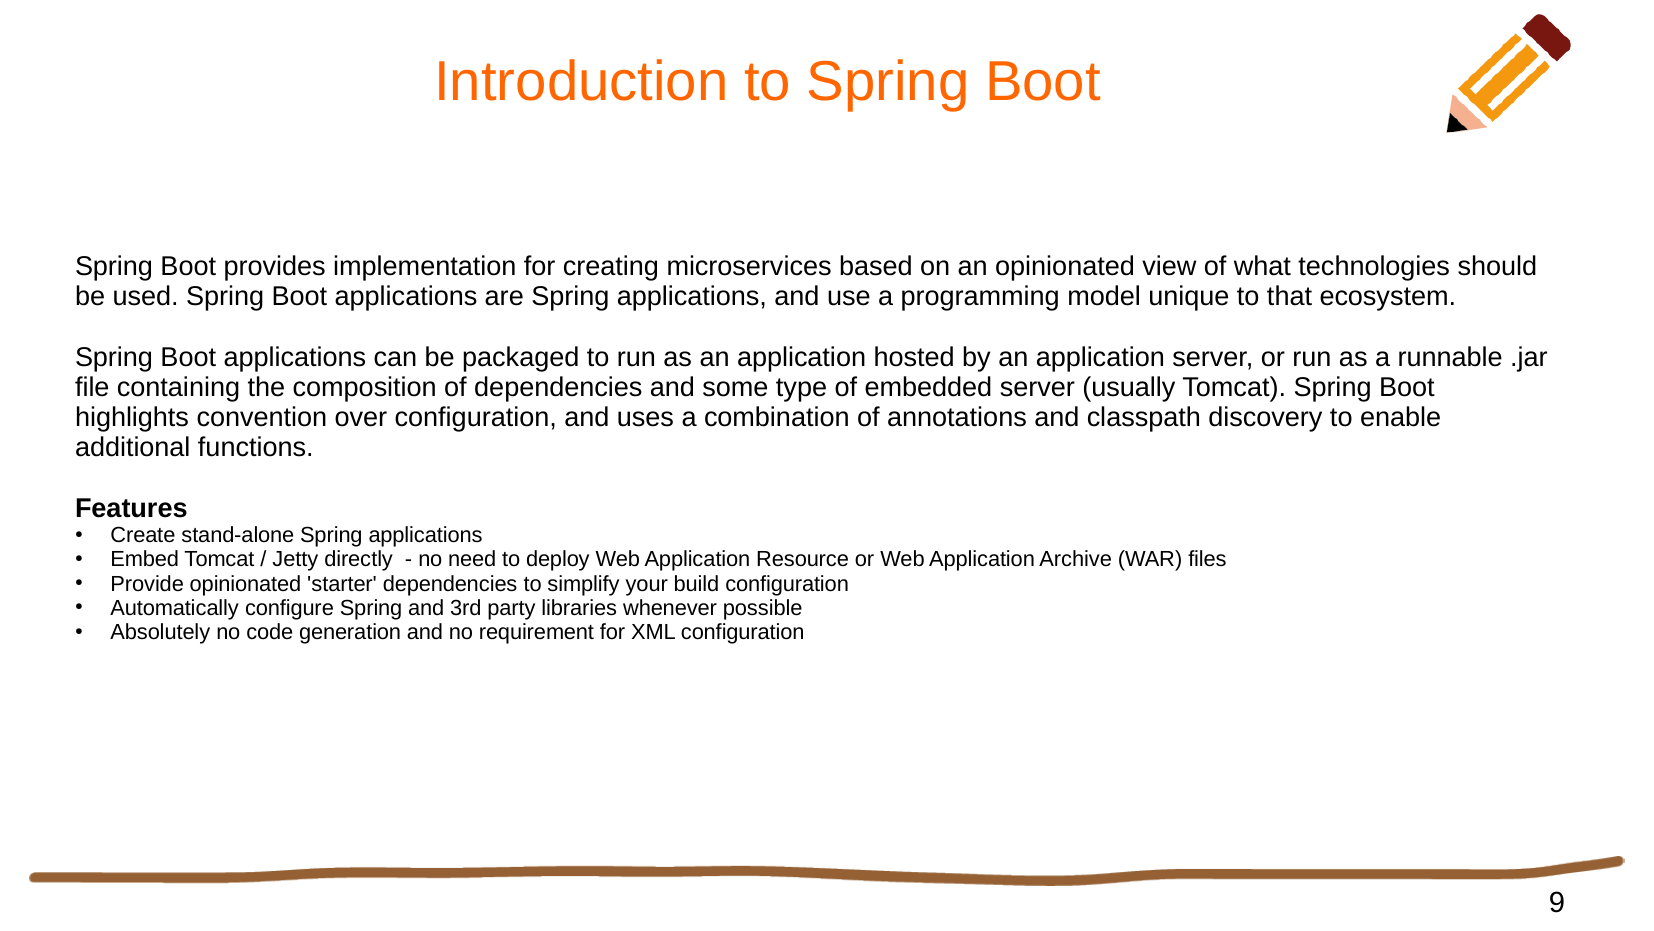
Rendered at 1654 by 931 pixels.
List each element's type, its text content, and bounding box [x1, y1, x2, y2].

title Introduction to Spring Boot [88, 29, 1447, 112]
subtitle Spring Boot provides implementation for creating microservices based on an opinionated view of what technologies should be used. Spring Boot applications are Spring applications, and use a programming model unique to that ecosystem. Spring Boot applications can be packaged to run as an application hosted by an application server, or run as a runnable .jar file containing the composition of dependencies and some type of embedded server (usually Tomcat). Spring Boot highlights convention over configuration, and uses a combination of annotations and classpath discovery to enable additional functions. Features Create stand-alone Spring applications Embed Tomcat / Jetty directly - no need to deploy Web Application Resource or Web Application Archive (WAR) files Provide opinionated 'starter' dependencies to simplify your build configuration Automatically configure Spring and 3rd party libraries whenever possible Absolutely no code generation and no requirement for XML configuration [75, 112, 1552, 783]
picture [29, 856, 1625, 886]
picture [1446, 14, 1571, 133]
